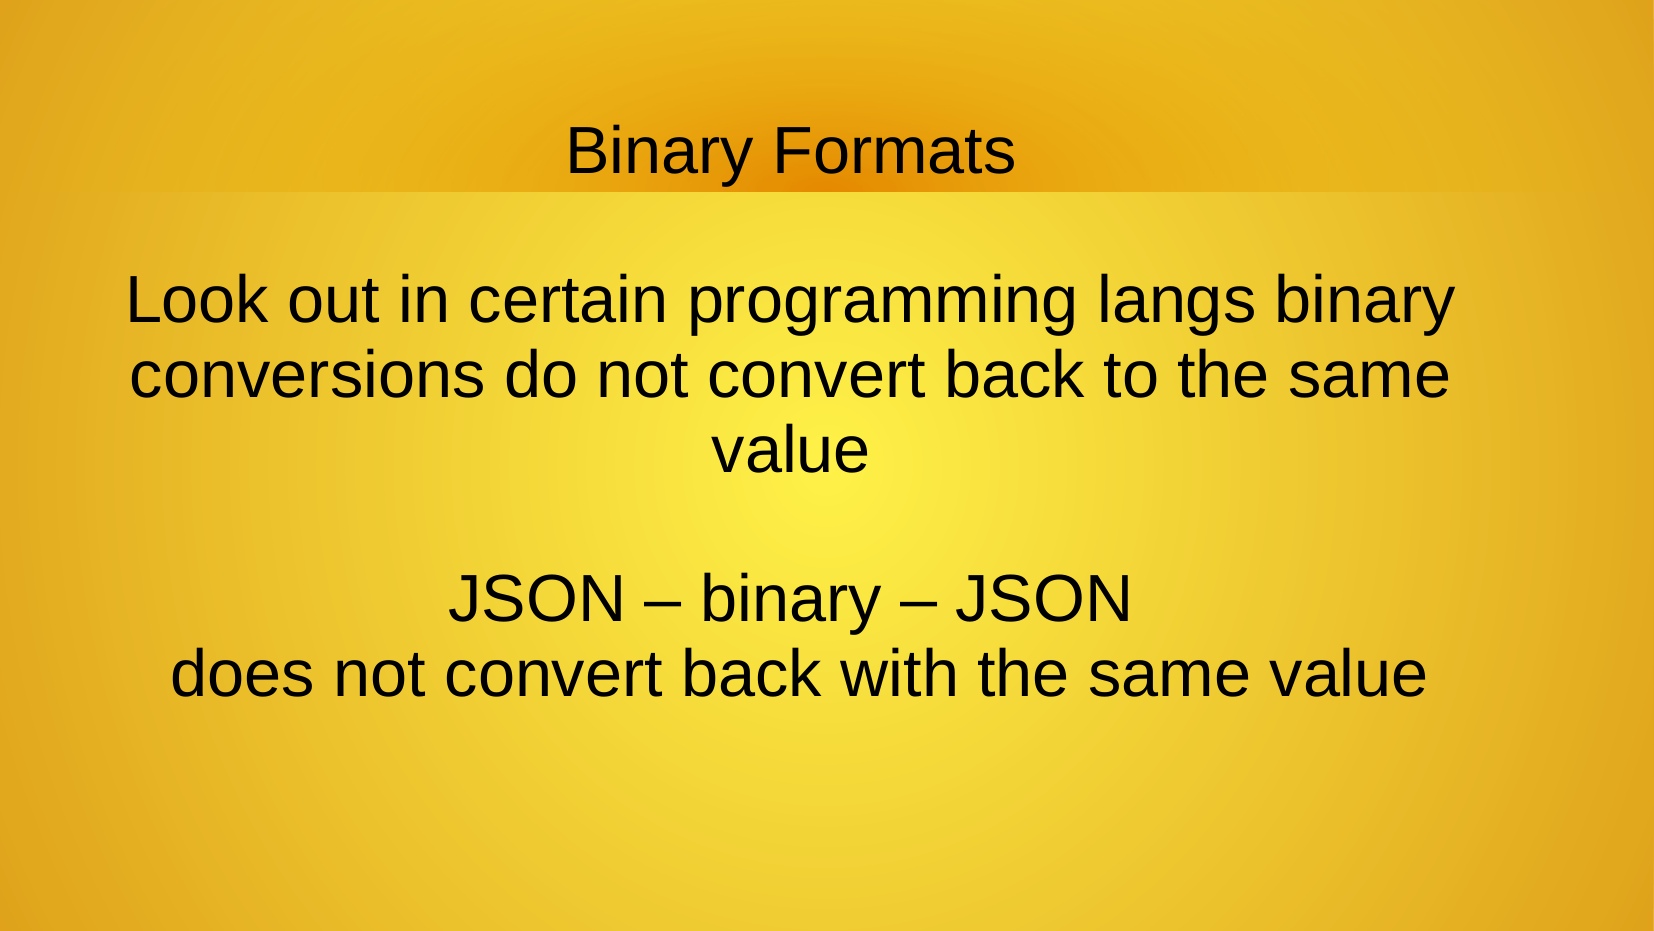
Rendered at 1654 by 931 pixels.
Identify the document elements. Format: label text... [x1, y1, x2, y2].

subtitle Binary Formats Look out in certain programming langs binary conversions do not convert back to the same value JSON – binary – JSON does not convert back with the same value [47, 55, 1536, 768]
